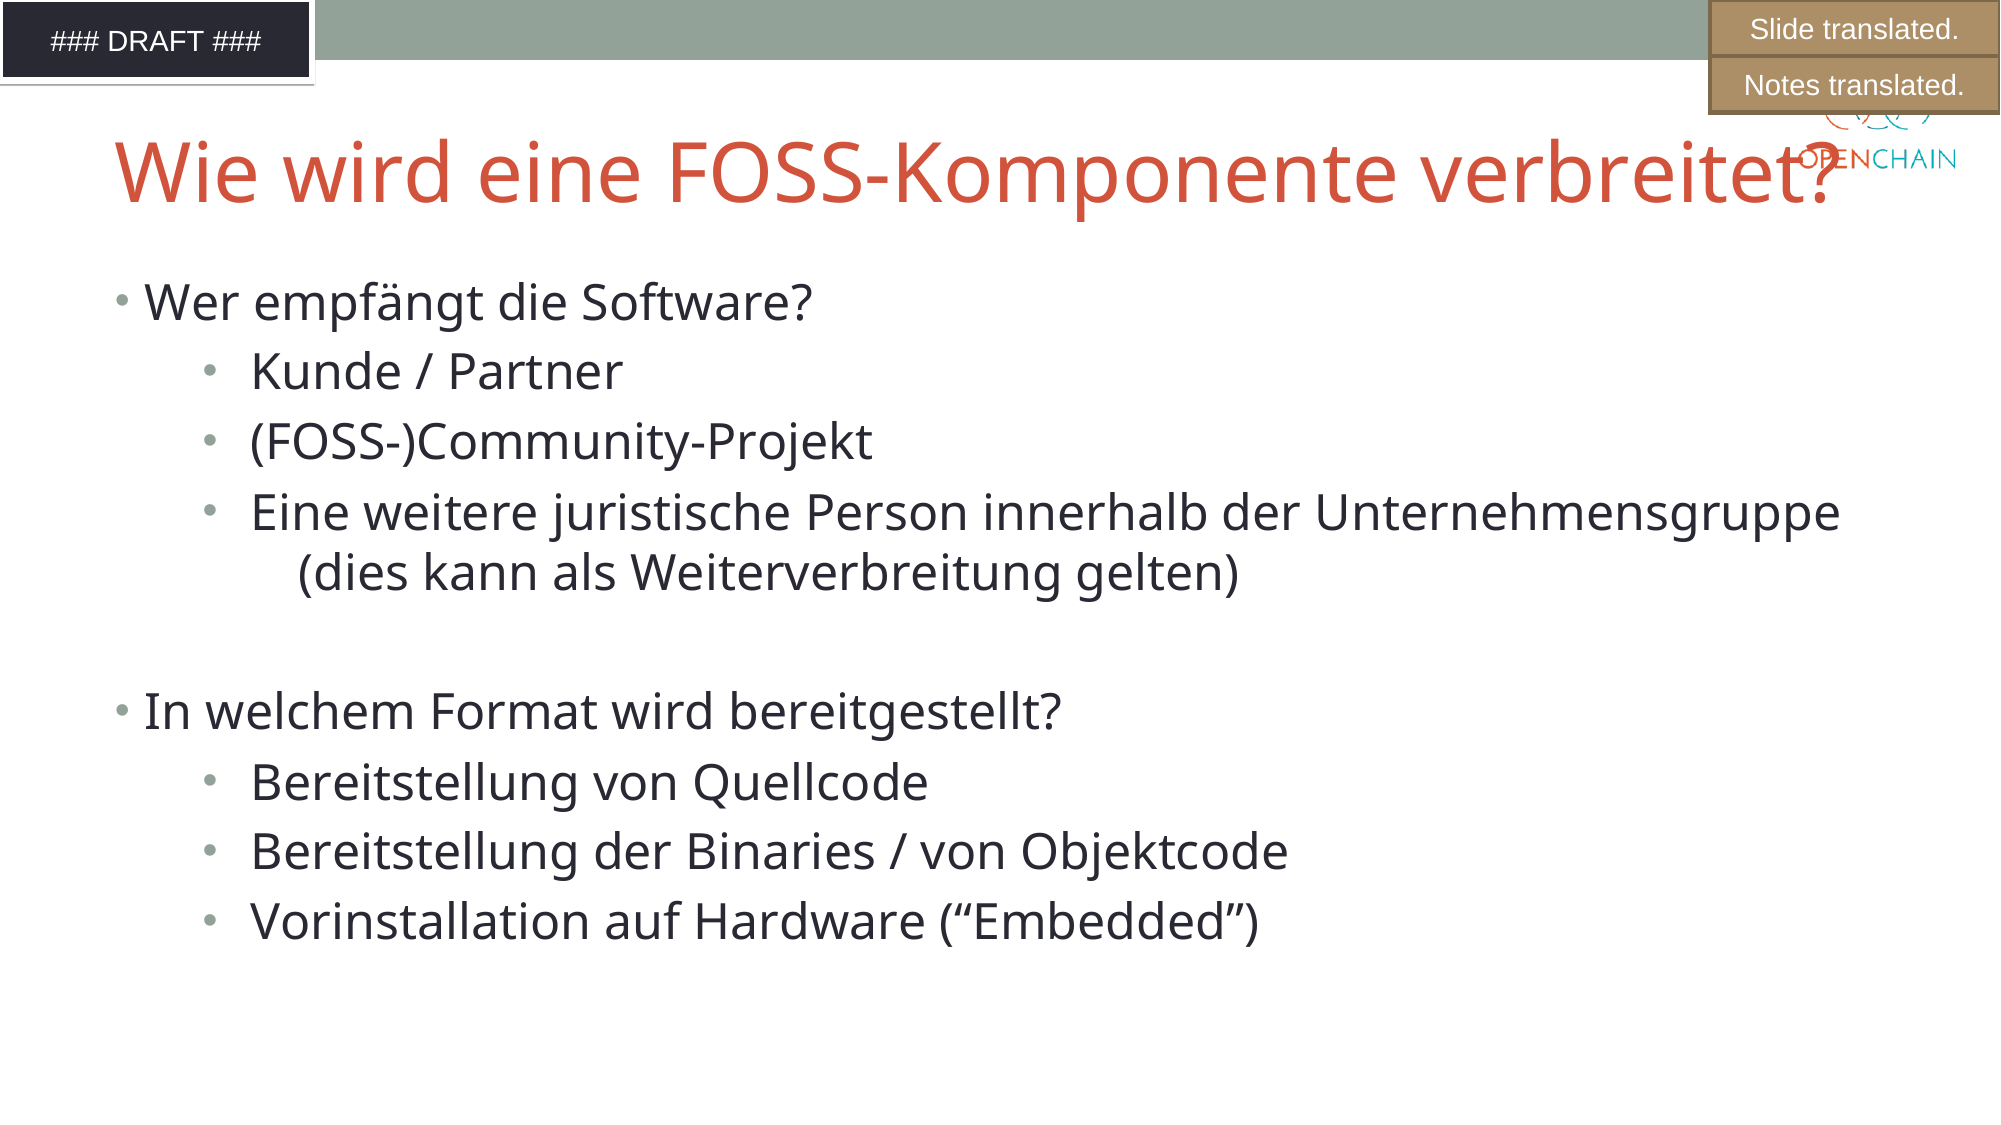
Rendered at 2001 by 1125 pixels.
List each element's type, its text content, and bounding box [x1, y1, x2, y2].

text_box Slide translated. [1710, 0, 2000, 56]
title Wie wird eine FOSS-Komponente verbreitet? [99, 87, 1900, 251]
text_box Notes translated. [1710, 56, 2000, 113]
list Wer empfängt die Software? Kunde / Partner (FOSS-)Community-Projekt Eine weitere juristische Person innerhalb der Unternehmensgruppe (dies kann als Weiterverbreitung gelten) In welchem Format wird bereitgestellt? Bereitstellung von Quellcode Bereitstellung der Binaries / von Objektcode Vorinstallation auf Hardware (“Embedded”) [99, 262, 1900, 1104]
